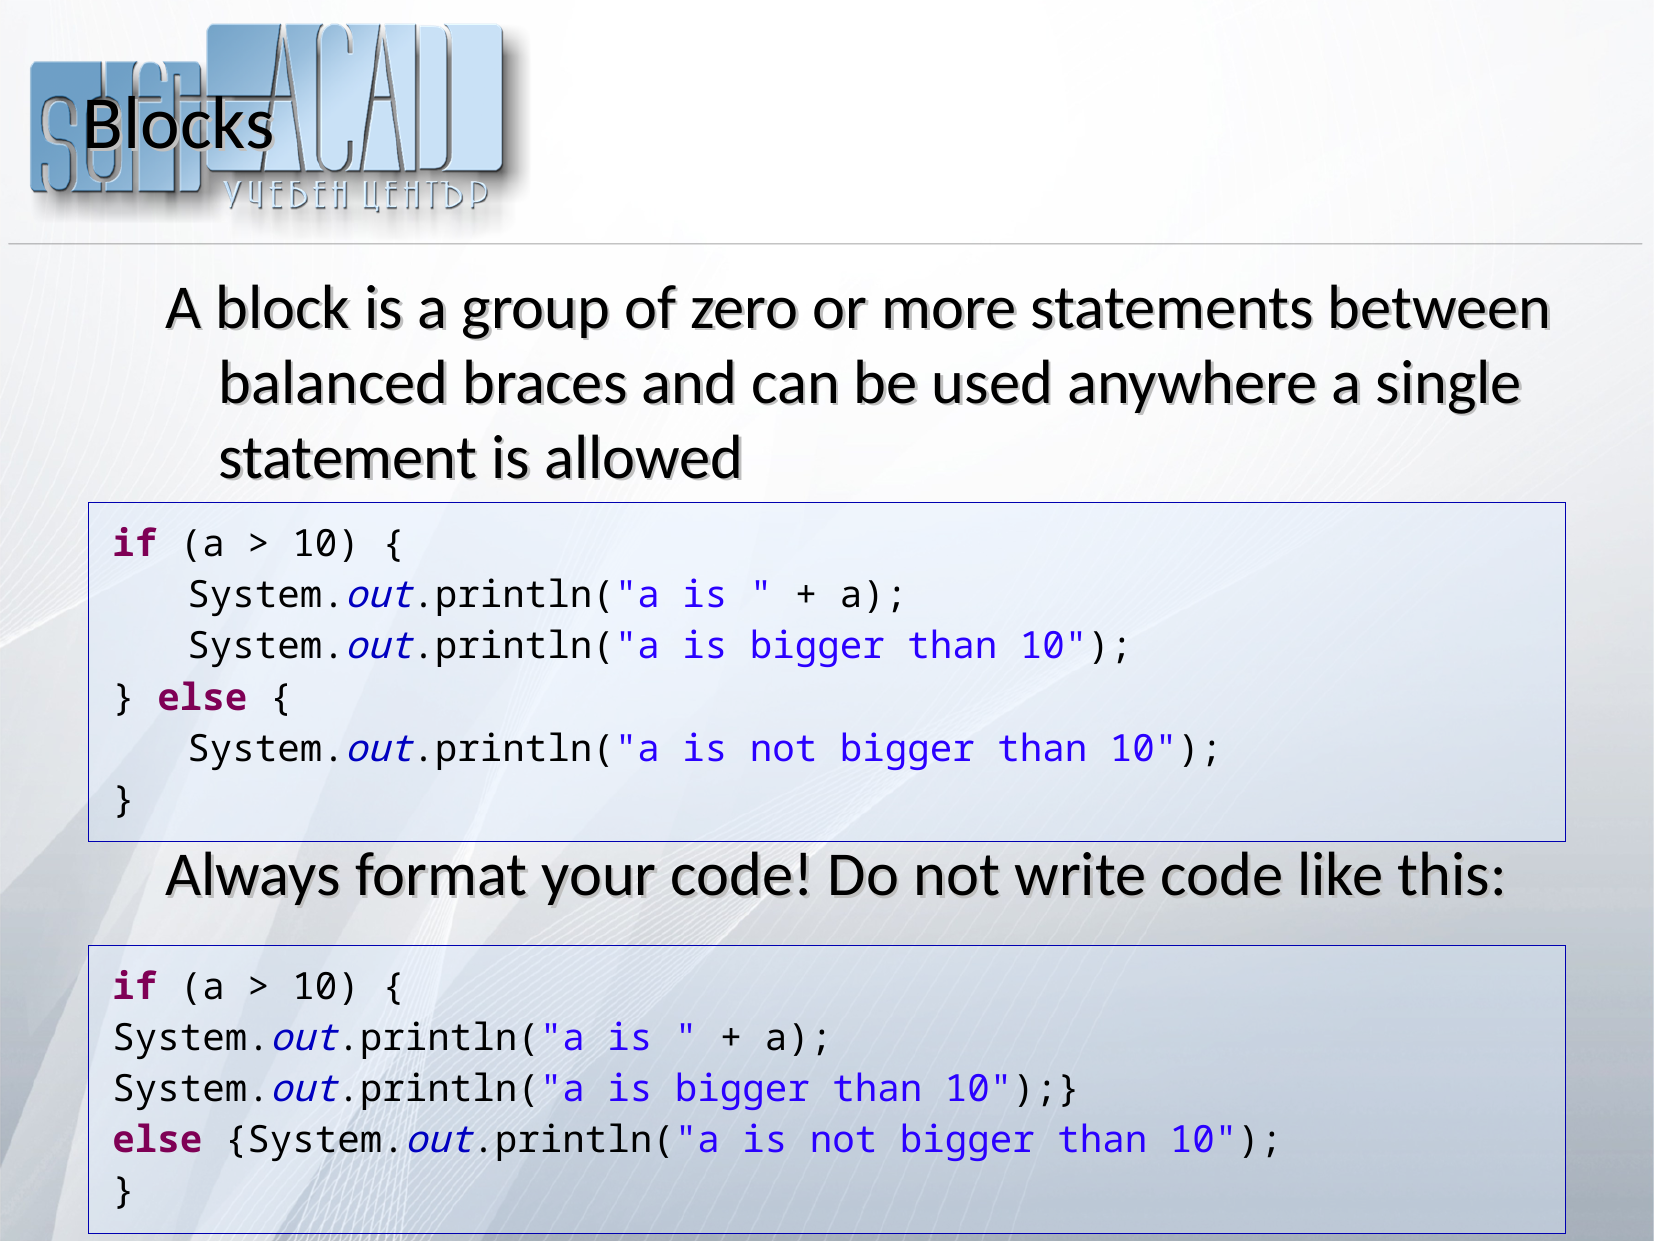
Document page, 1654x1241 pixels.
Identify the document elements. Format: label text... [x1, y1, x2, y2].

text_box if (a > 10) { System.out.println("a is " + a); System.out.println("a is bigger than 10");} else {System.out.println("a is not bigger than 10"); } [88, 944, 1565, 1234]
text_box if (a > 10) { System.out.println("a is " + a); System.out.println("a is bigger than 10"); } else { System.out.println("a is not bigger than 10"); } [88, 501, 1565, 842]
title Blocks [82, 0, 1565, 237]
list A block is a group of zero or more statements between balanced braces and can be used anywhere a single statement is allowed Always format your code! Do not write code like this: [76, 265, 1595, 1085]
